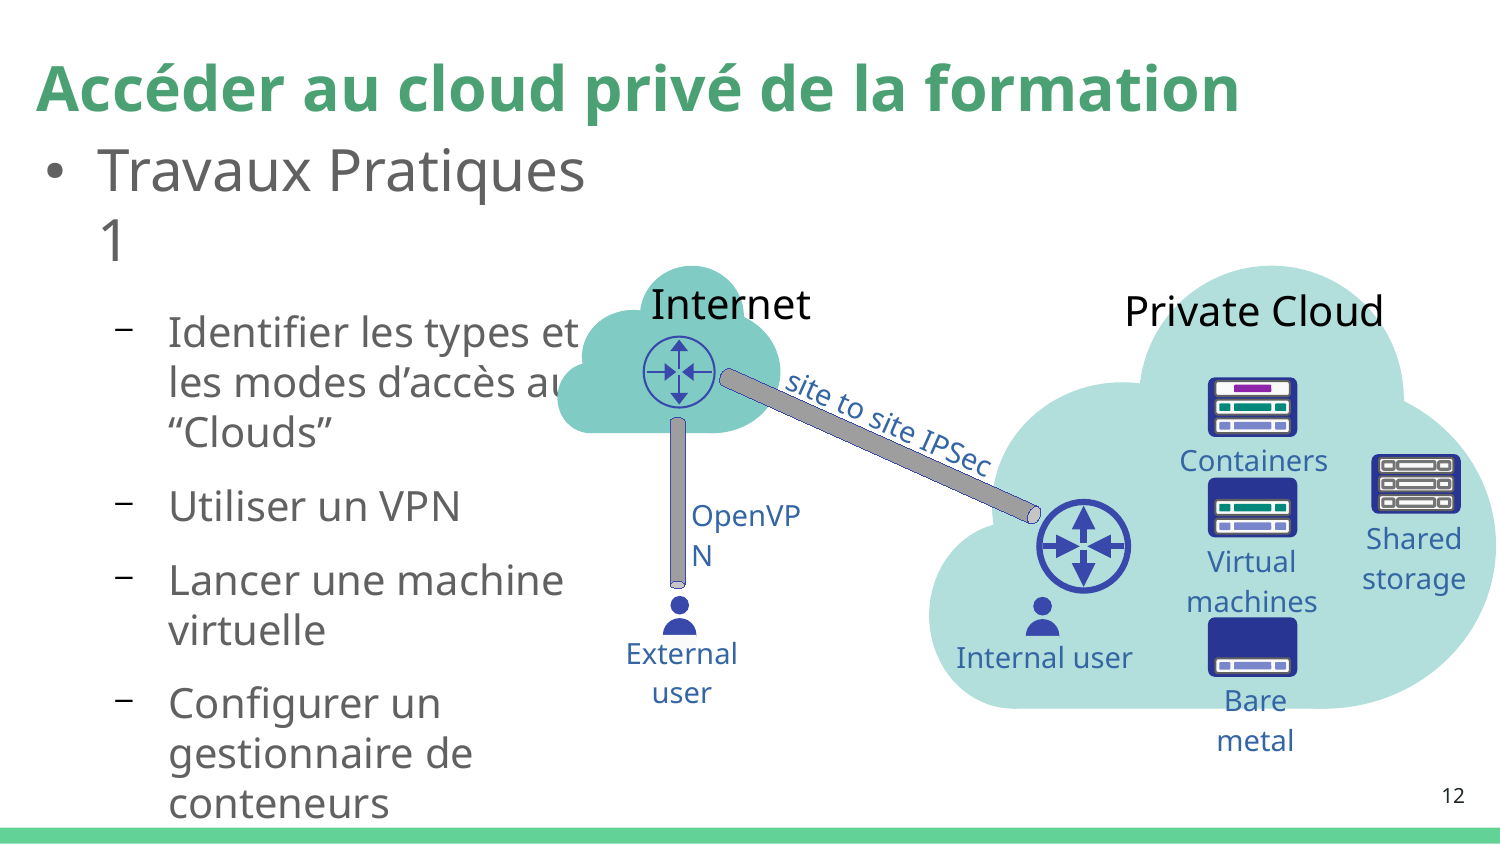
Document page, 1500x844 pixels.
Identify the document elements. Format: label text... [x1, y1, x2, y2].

slide_number <numéro> [1389, 764, 1480, 830]
text_box Internal user [937, 630, 1152, 683]
title Accéder au cloud privé de la formation [21, 23, 1420, 117]
text_box [1234, 265, 1309, 271]
text_box OpenVPN [676, 488, 833, 550]
text_box [670, 595, 690, 615]
text_box External user [584, 625, 780, 717]
text_box [1111, 524, 1122, 543]
text_box Containers [1143, 433, 1365, 486]
text_box site to site IPSec [762, 346, 1128, 552]
text_box Internet [630, 270, 833, 337]
text_box Private Cloud [1122, 271, 1388, 349]
text_box [557, 310, 1486, 709]
text_box Shared storage [1335, 510, 1495, 602]
list Travaux Pratiques 1 Identifier les types et les modes d’accès aux “Clouds” Utiliser un VPN Lancer une machine virtuelle Configurer un gestionnaire de conteneurs [11, 106, 650, 833]
text_box [1008, 335, 1492, 533]
text_box Virtual machines [1122, 533, 1383, 625]
text_box [670, 265, 713, 270]
text_box [666, 618, 694, 625]
text_box [1043, 528, 1122, 587]
text_box [645, 338, 713, 406]
text_box Bare metal [1185, 673, 1327, 771]
